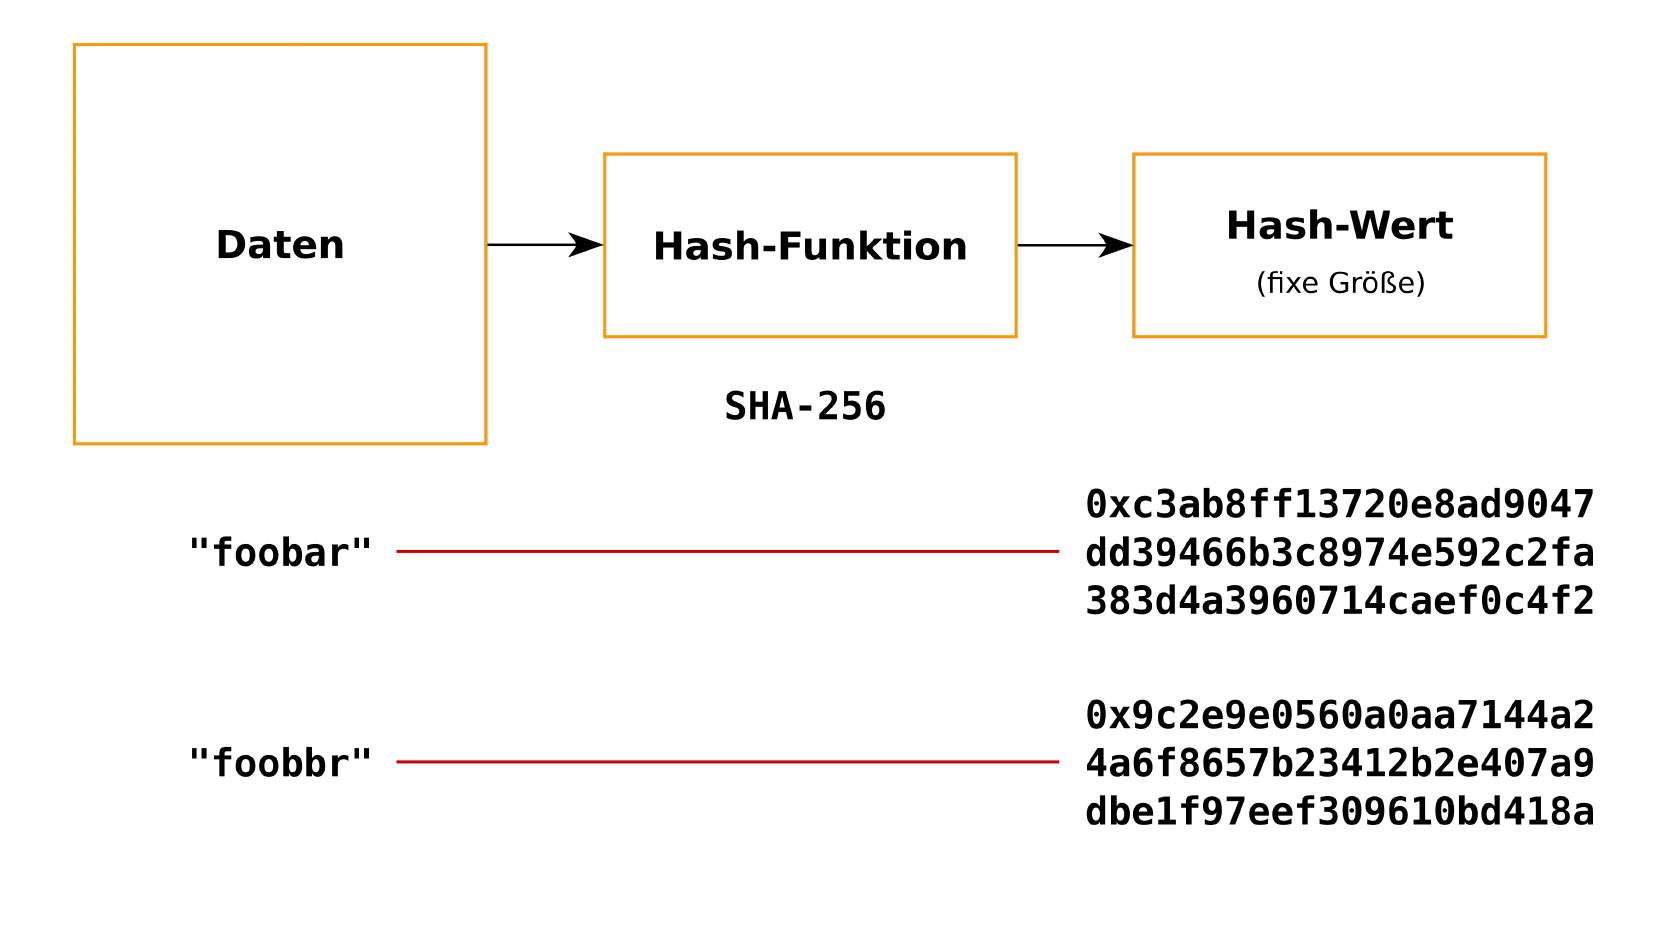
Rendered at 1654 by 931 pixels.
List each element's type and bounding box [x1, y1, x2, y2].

picture [73, 43, 1593, 826]
